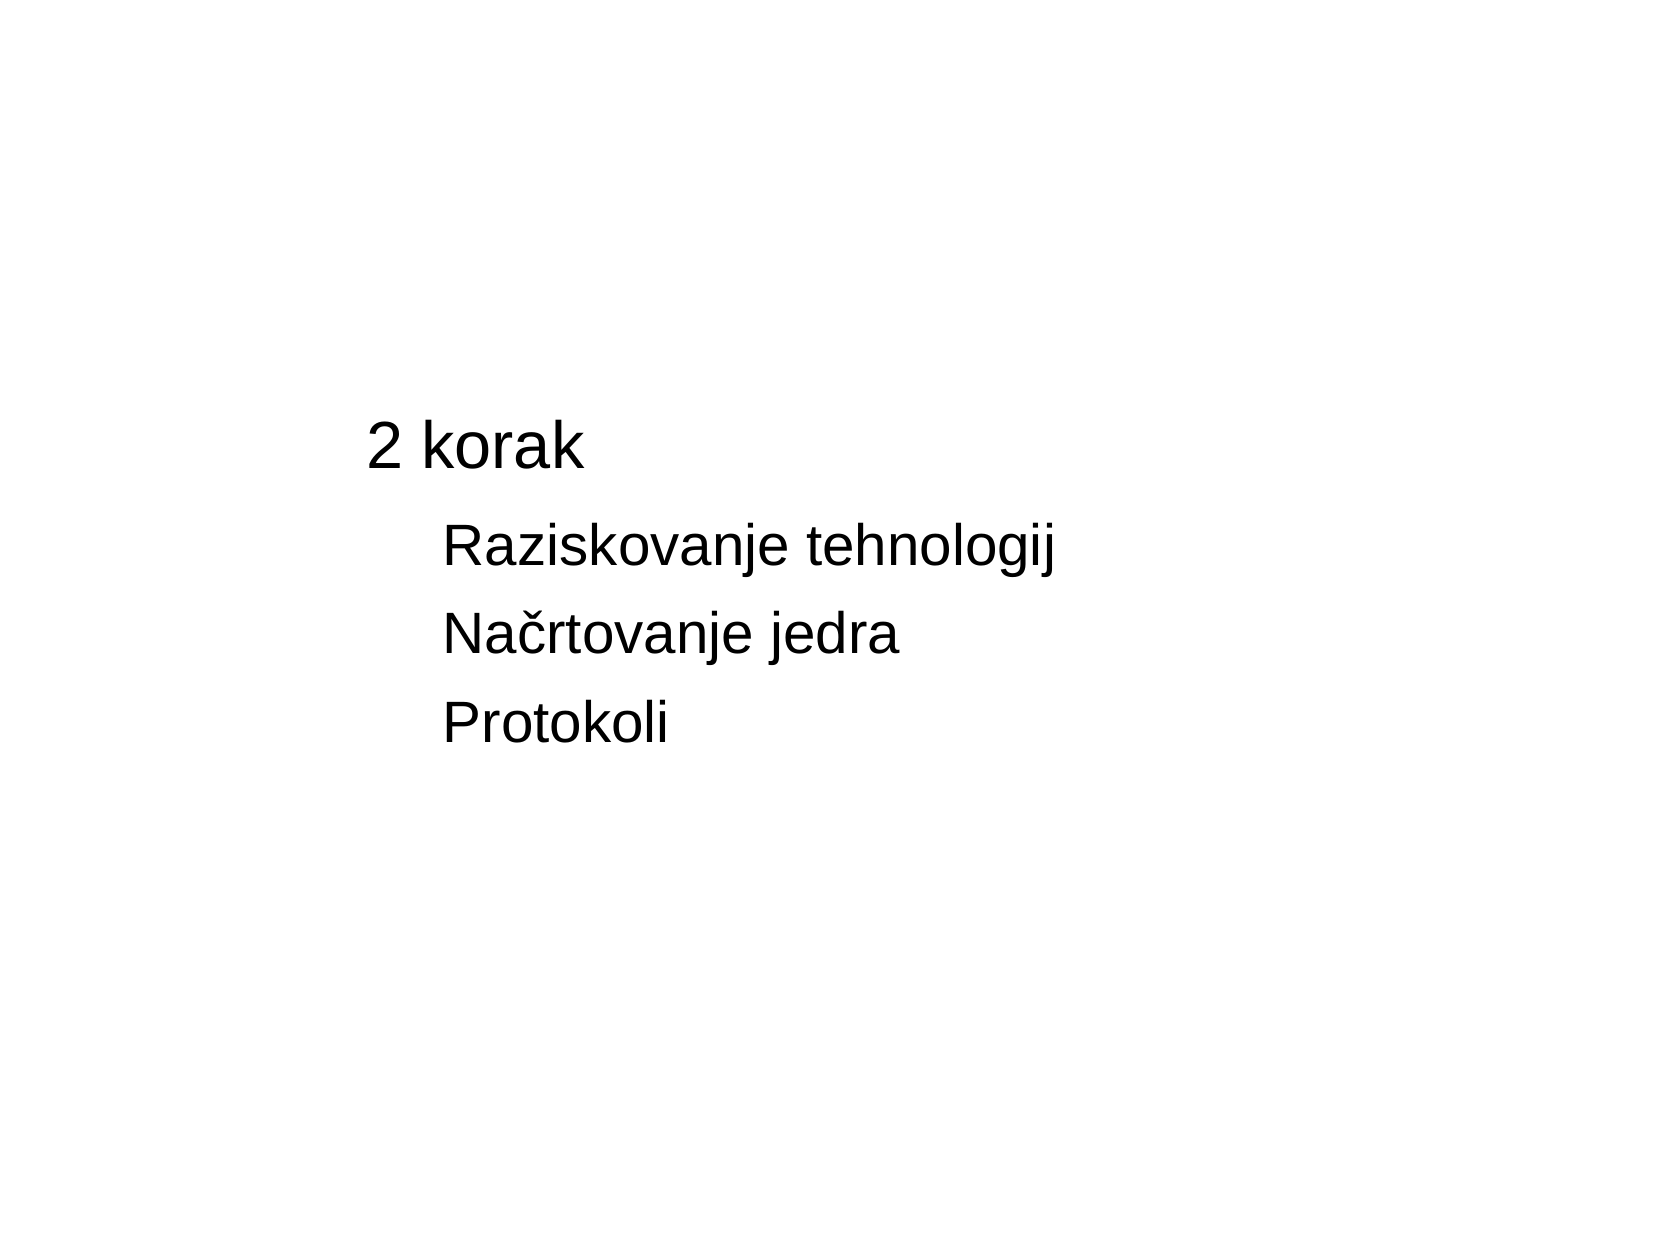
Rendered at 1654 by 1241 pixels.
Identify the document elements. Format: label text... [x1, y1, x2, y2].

list 2 korak Raziskovanje tehnologij Načrtovanje jedra Protokoli [348, 408, 1241, 827]
